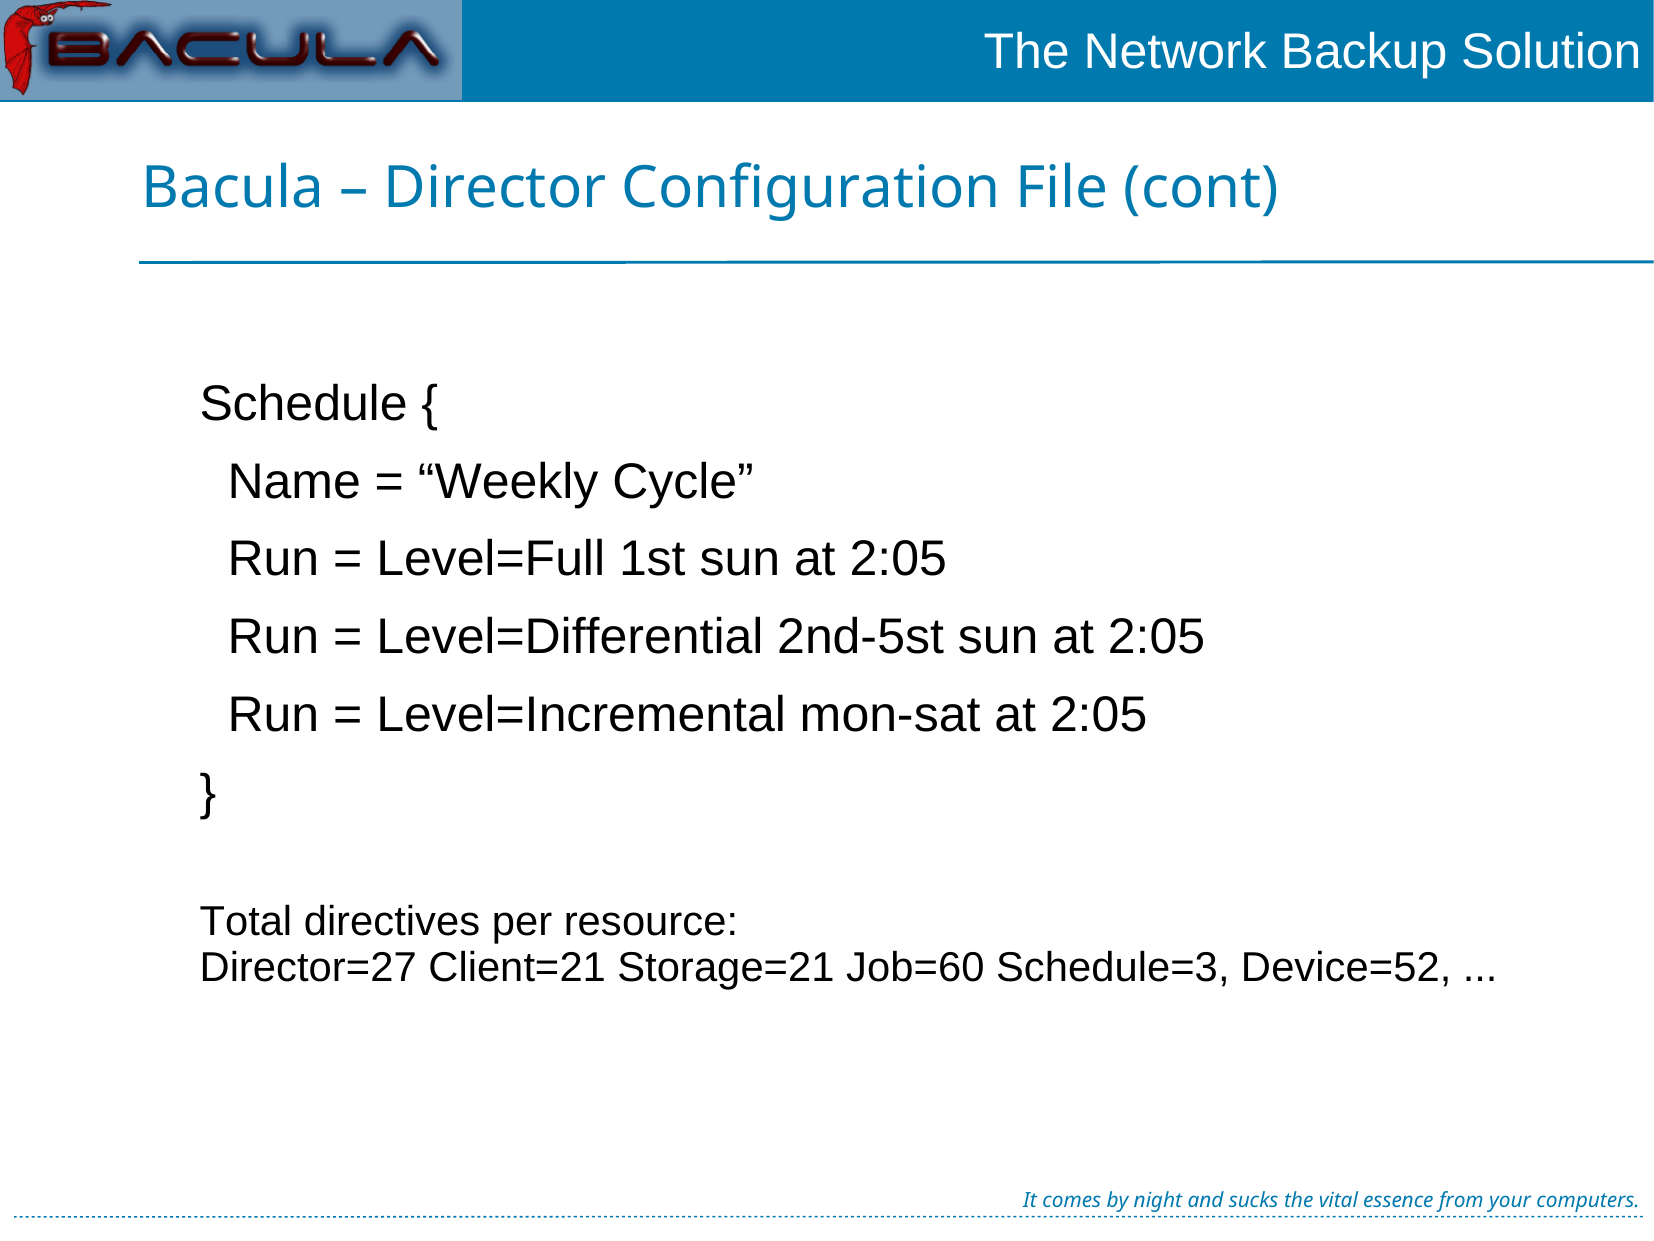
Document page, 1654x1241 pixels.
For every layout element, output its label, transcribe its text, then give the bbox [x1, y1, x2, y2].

list Schedule { Name = “Weekly Cycle” Run = Level=Full 1st sun at 2:05 Run = Level=Differential 2nd-5st sun at 2:05 Run = Level=Incremental mon-sat at 2:05 } Total directives per resource: Director=27 Client=21 Storage=21 Job=60 Schedule=3, Device=52, ... [140, 375, 1534, 1152]
picture [0, 0, 461, 99]
title Bacula – Director Configuration File (cont) [141, 112, 1501, 226]
